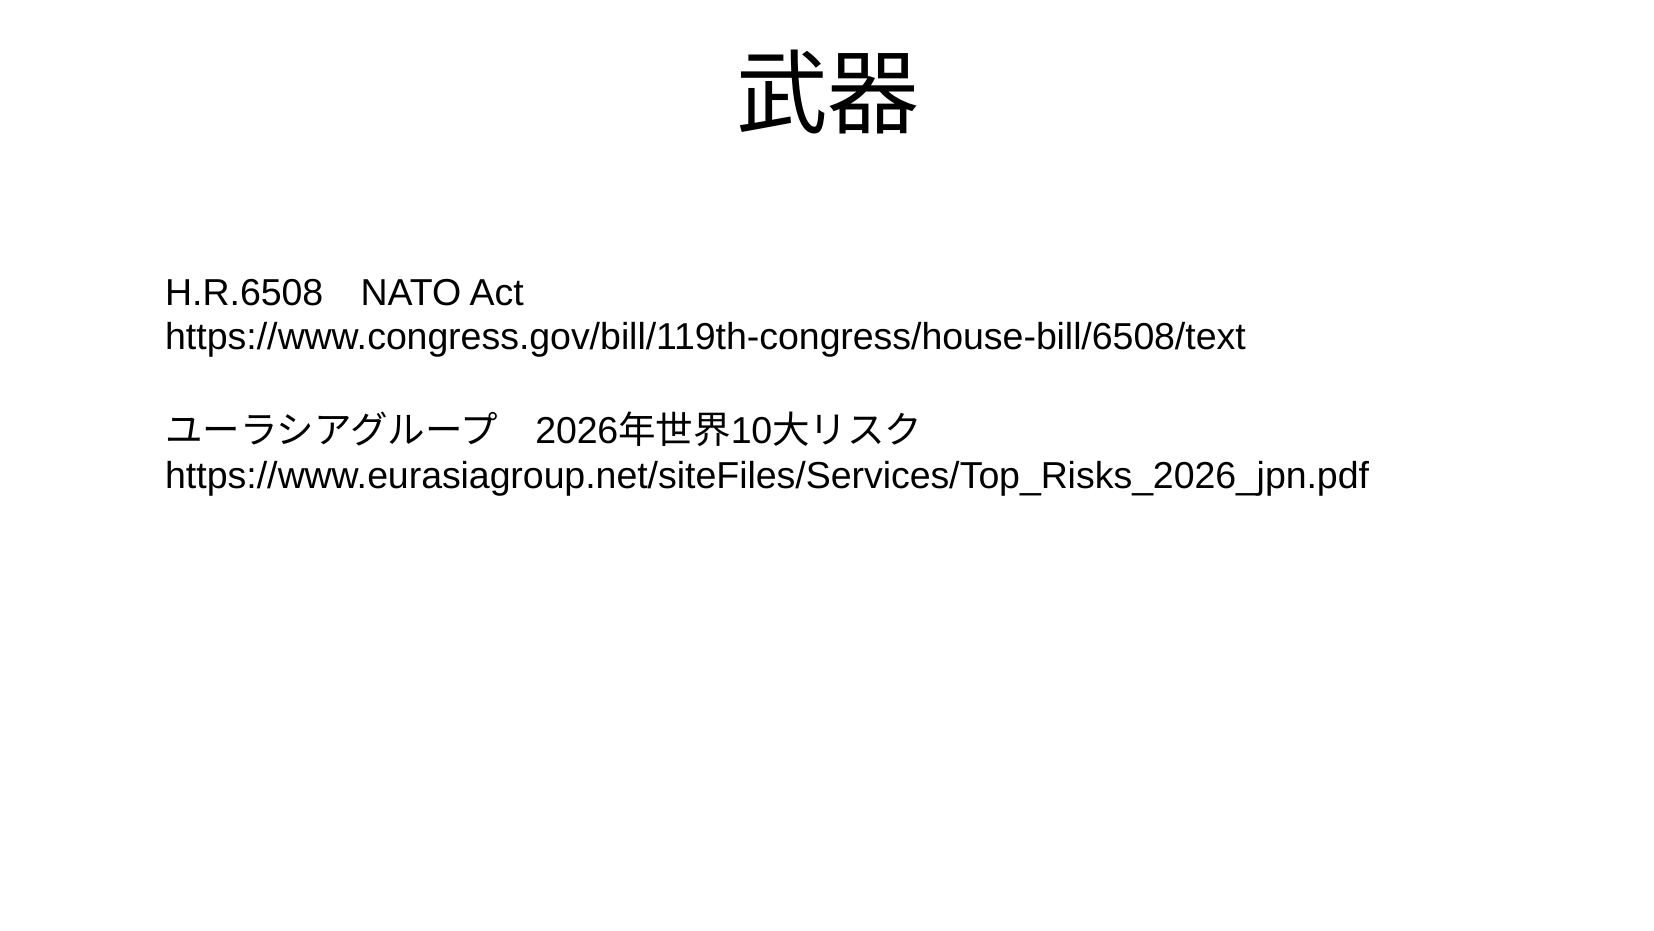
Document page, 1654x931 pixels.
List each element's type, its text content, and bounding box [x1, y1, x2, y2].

title 武器 [83, 8, 1572, 164]
text_box H.R.6508 NATO Act https://www.congress.gov/bill/119th-congress/house-bill/6508/text ユーラシアグループ 2026年世界10大リスク https://www.eurasiagroup.net/siteFiles/Services/Top_Risks_2026_jpn.pdf [150, 254, 1387, 516]
